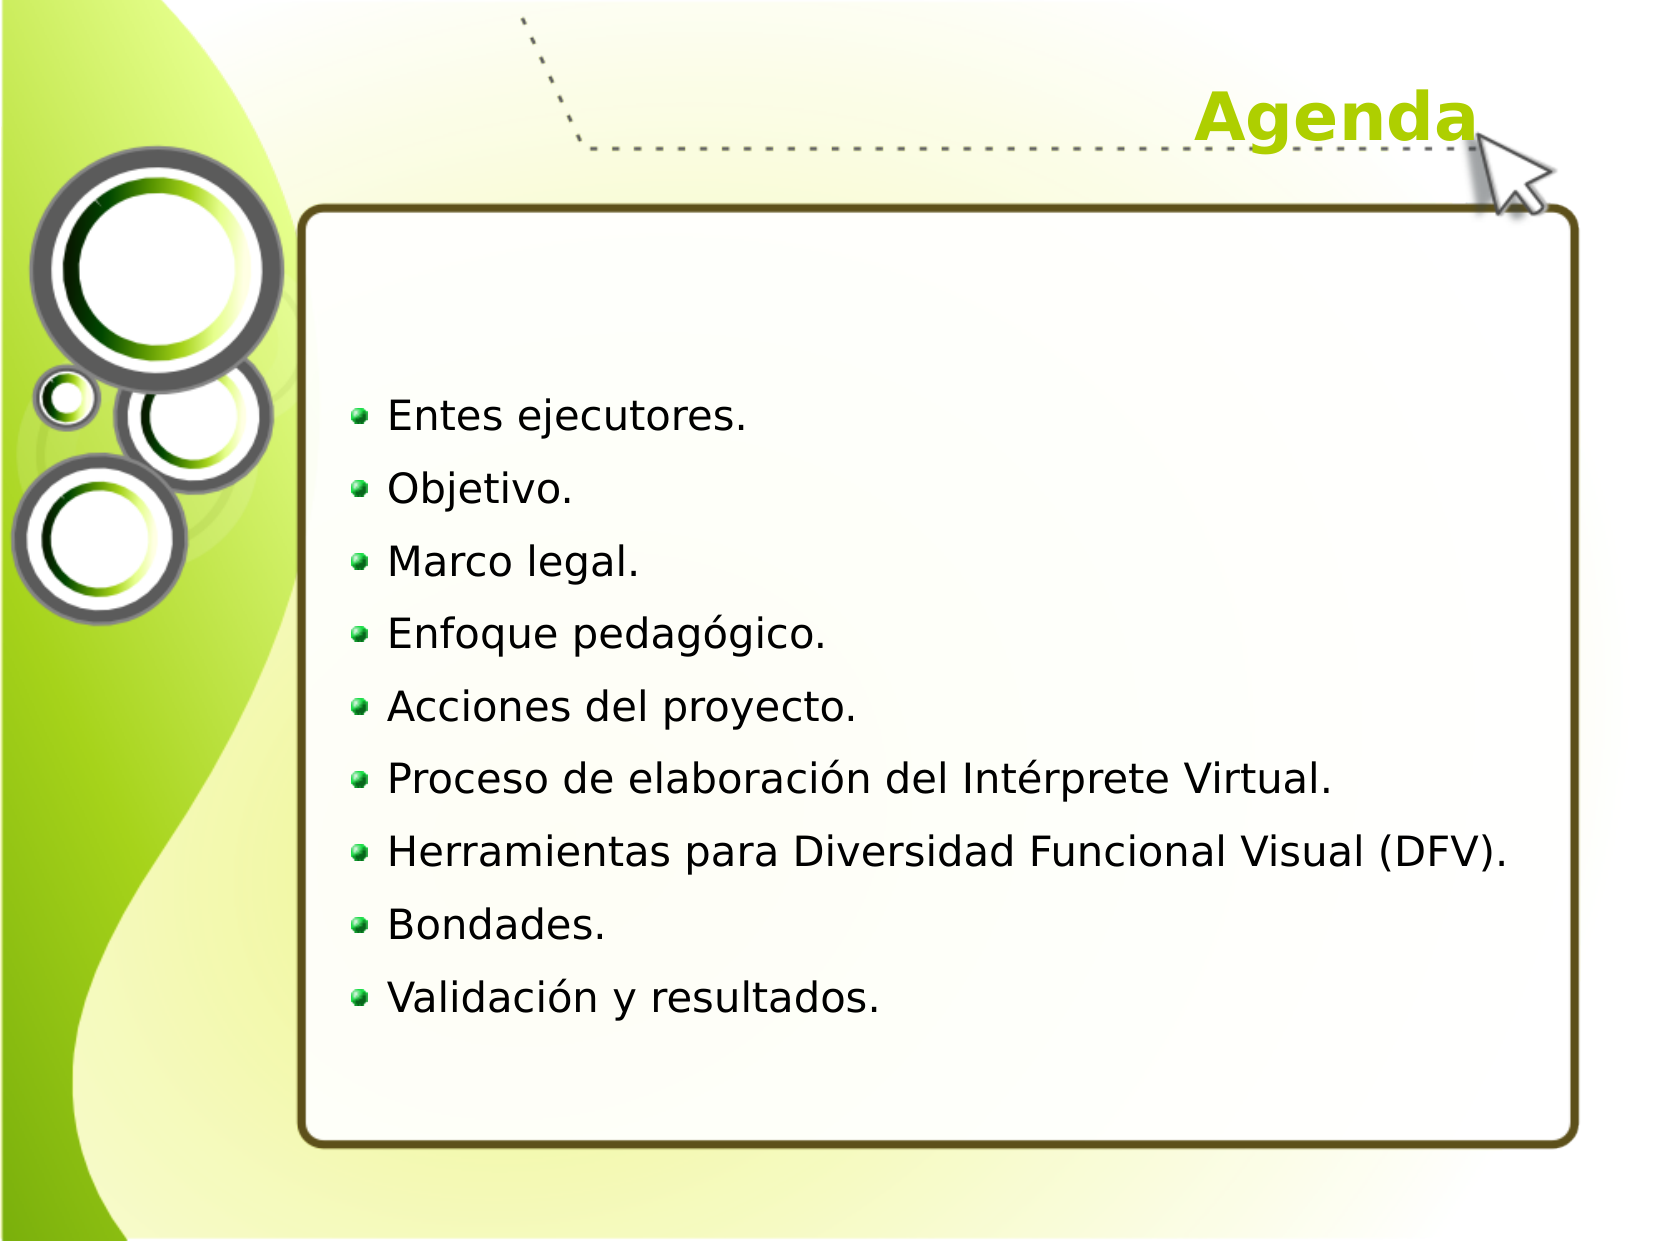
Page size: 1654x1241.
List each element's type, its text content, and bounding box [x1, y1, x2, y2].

text_box Entes ejecutores. Objetivo. Marco legal. Enfoque pedagógico. Acciones del proyecto. Proceso de elaboración del Intérprete Virtual. Herramientas para Diversidad Funcional Visual (DFV). Bondades. Validación y resultados. [336, 360, 1613, 1006]
text_box Agenda [879, 70, 1495, 164]
picture [0, 0, 1654, 1241]
